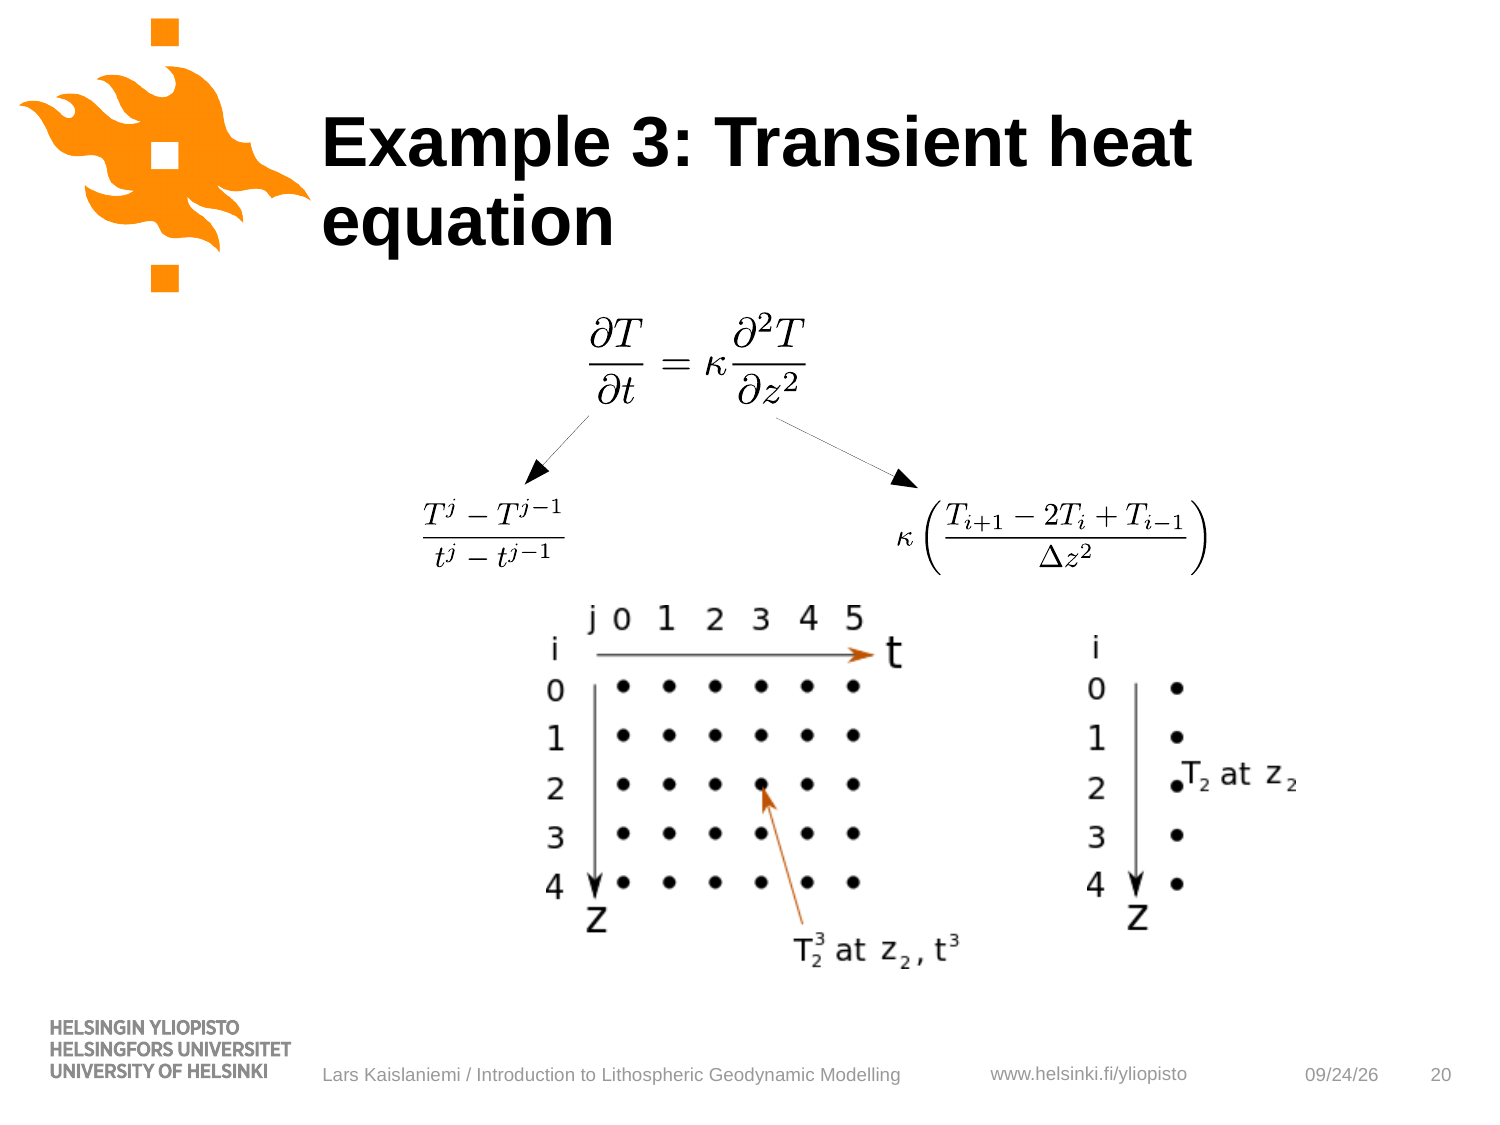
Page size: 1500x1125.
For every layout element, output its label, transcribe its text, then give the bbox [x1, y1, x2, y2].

picture [546, 605, 960, 969]
text_box [895, 500, 1213, 576]
picture [1087, 635, 1296, 932]
text_box [589, 312, 806, 405]
text_box [423, 498, 565, 570]
picture [0, 0, 337, 318]
picture [32, 1001, 309, 1096]
title Example 3: Transient heat equation [321, 87, 1447, 276]
